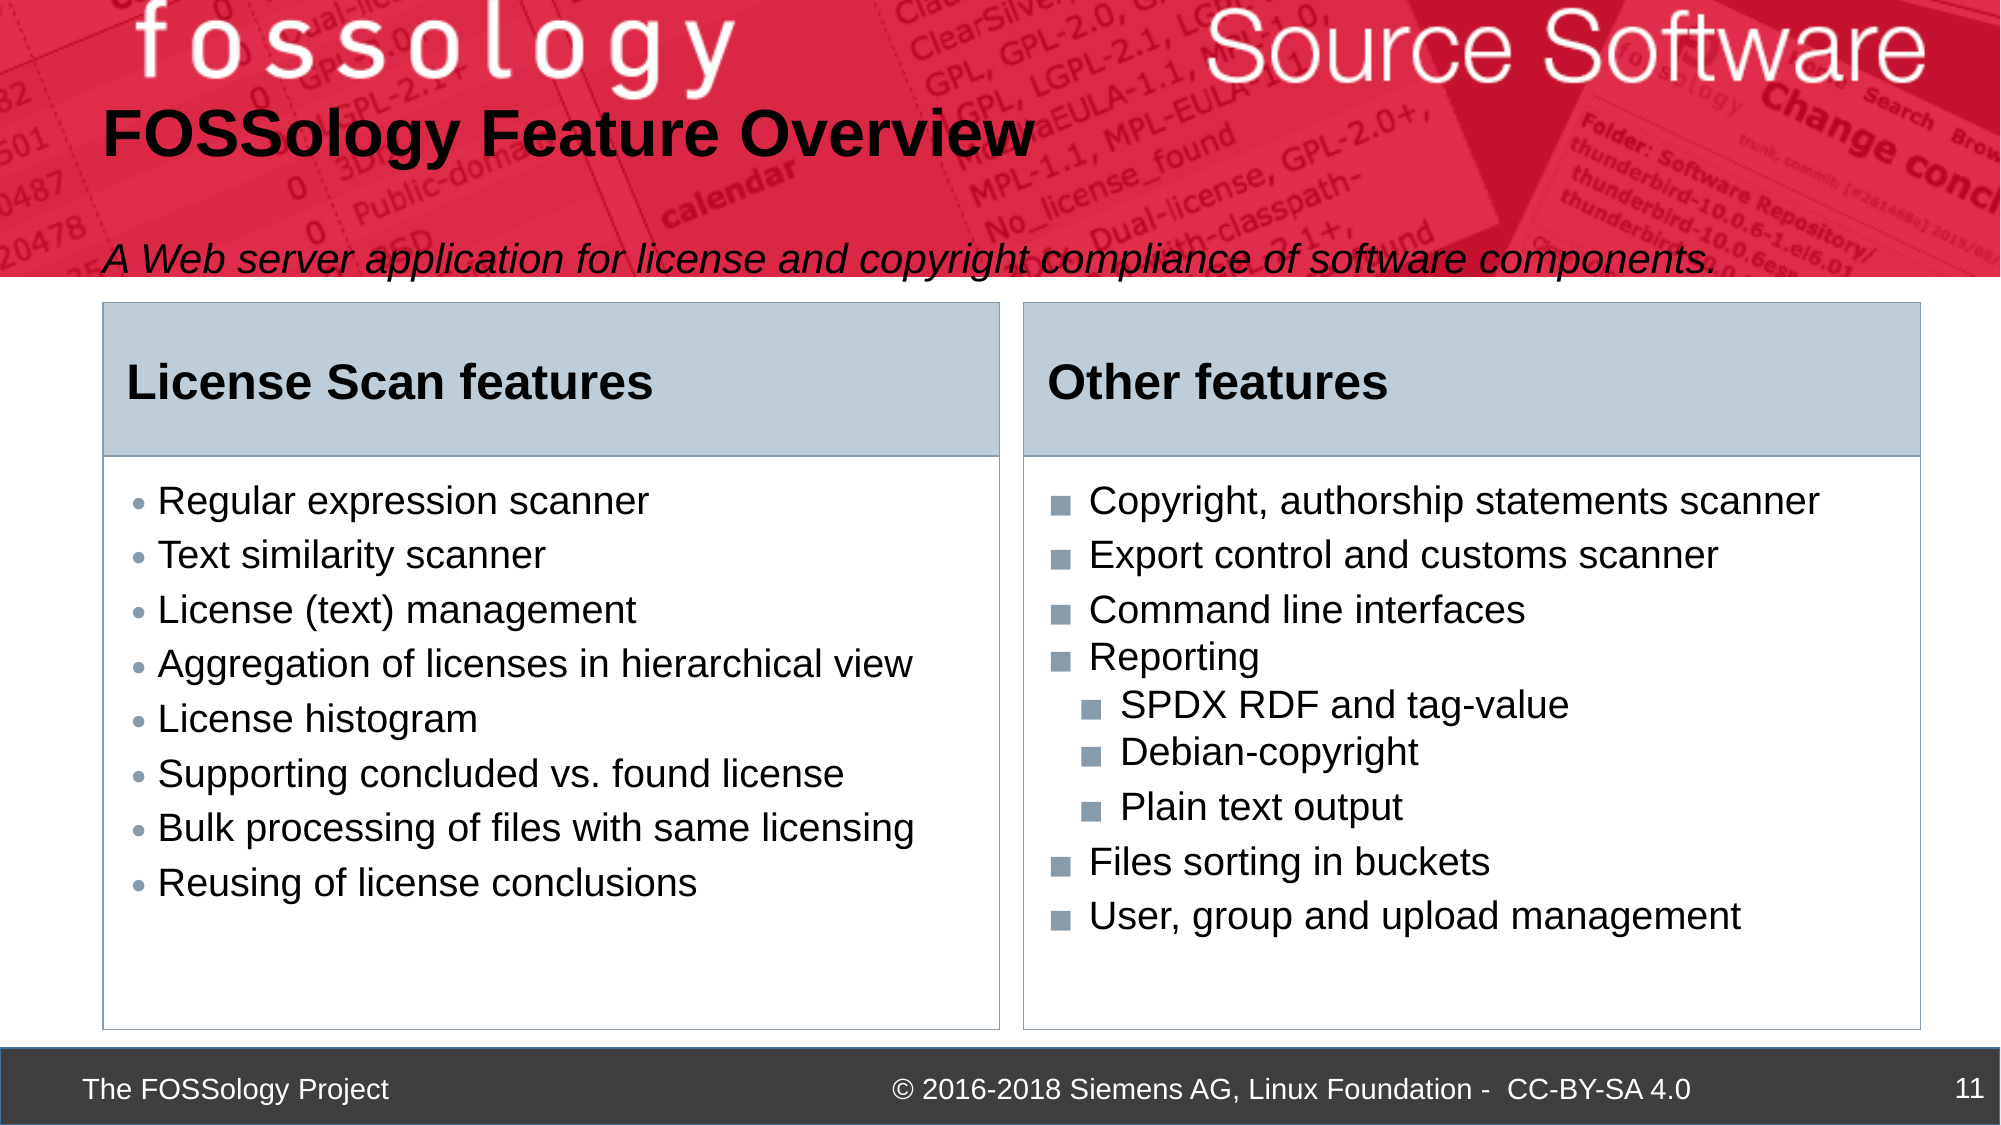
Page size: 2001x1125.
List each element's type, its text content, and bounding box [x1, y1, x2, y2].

text_box A Web server application for license and copyright compliance of software components. [102, 231, 1921, 282]
text_box Copyright, authorship statements scanner Export control and customs scanner Command line interfaces Reporting SPDX RDF and tag-value Debian-copyright Plain text output Files sorting in buckets User, group and upload management [1023, 455, 1921, 1030]
text_box FOSSology Feature Overview [0, 0, 2000, 208]
text_box License Scan features [102, 302, 1000, 455]
text_box Other features [1023, 302, 1921, 455]
text_box Regular expression scanner Text similarity scanner License (text) management Aggregation of licenses in hierarchical view License histogram Supporting concluded vs. found license Bulk processing of files with same licensing Reusing of license conclusions [102, 455, 1000, 1030]
picture [0, 0, 2001, 277]
